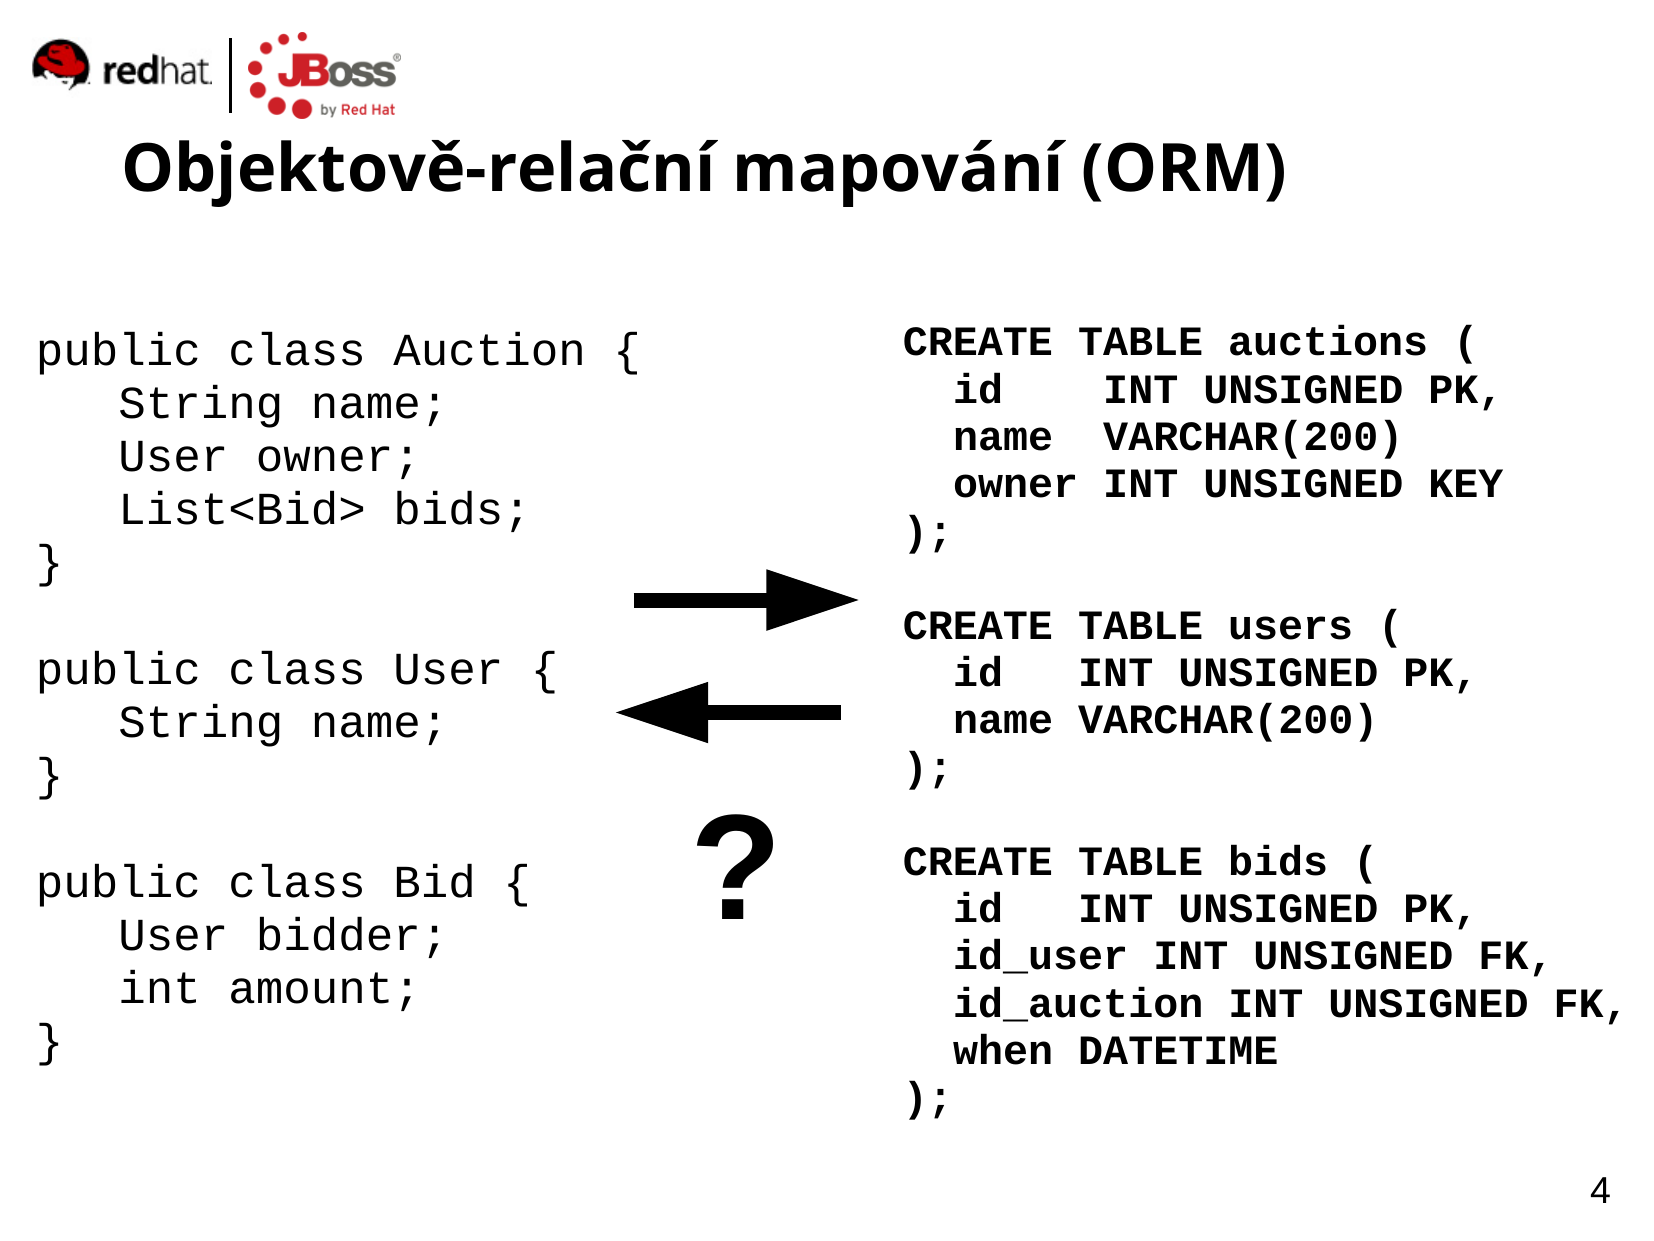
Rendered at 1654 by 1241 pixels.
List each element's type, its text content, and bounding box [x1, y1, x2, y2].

list public class Auction { String name; User owner; List<Bid> bids; } public class User { String name; } public class Bid { User bidder; int amount; } [32, 327, 729, 1094]
picture [248, 32, 401, 68]
title Objektově-relační mapování (ORM) [121, 68, 1534, 262]
list CREATE TABLE auctions ( id INT UNSIGNED PK, name VARCHAR(200) owner INT UNSIGNED KEY ); CREATE TABLE users ( id INT UNSIGNED PK, name VARCHAR(200) ); CREATE TABLE bids ( id INT UNSIGNED PK, id_user INT UNSIGNED FK, id_auction INT UNSIGNED FK, when DATETIME ); [900, 321, 1654, 1125]
picture [31, 37, 212, 98]
text_box ? [676, 776, 798, 959]
